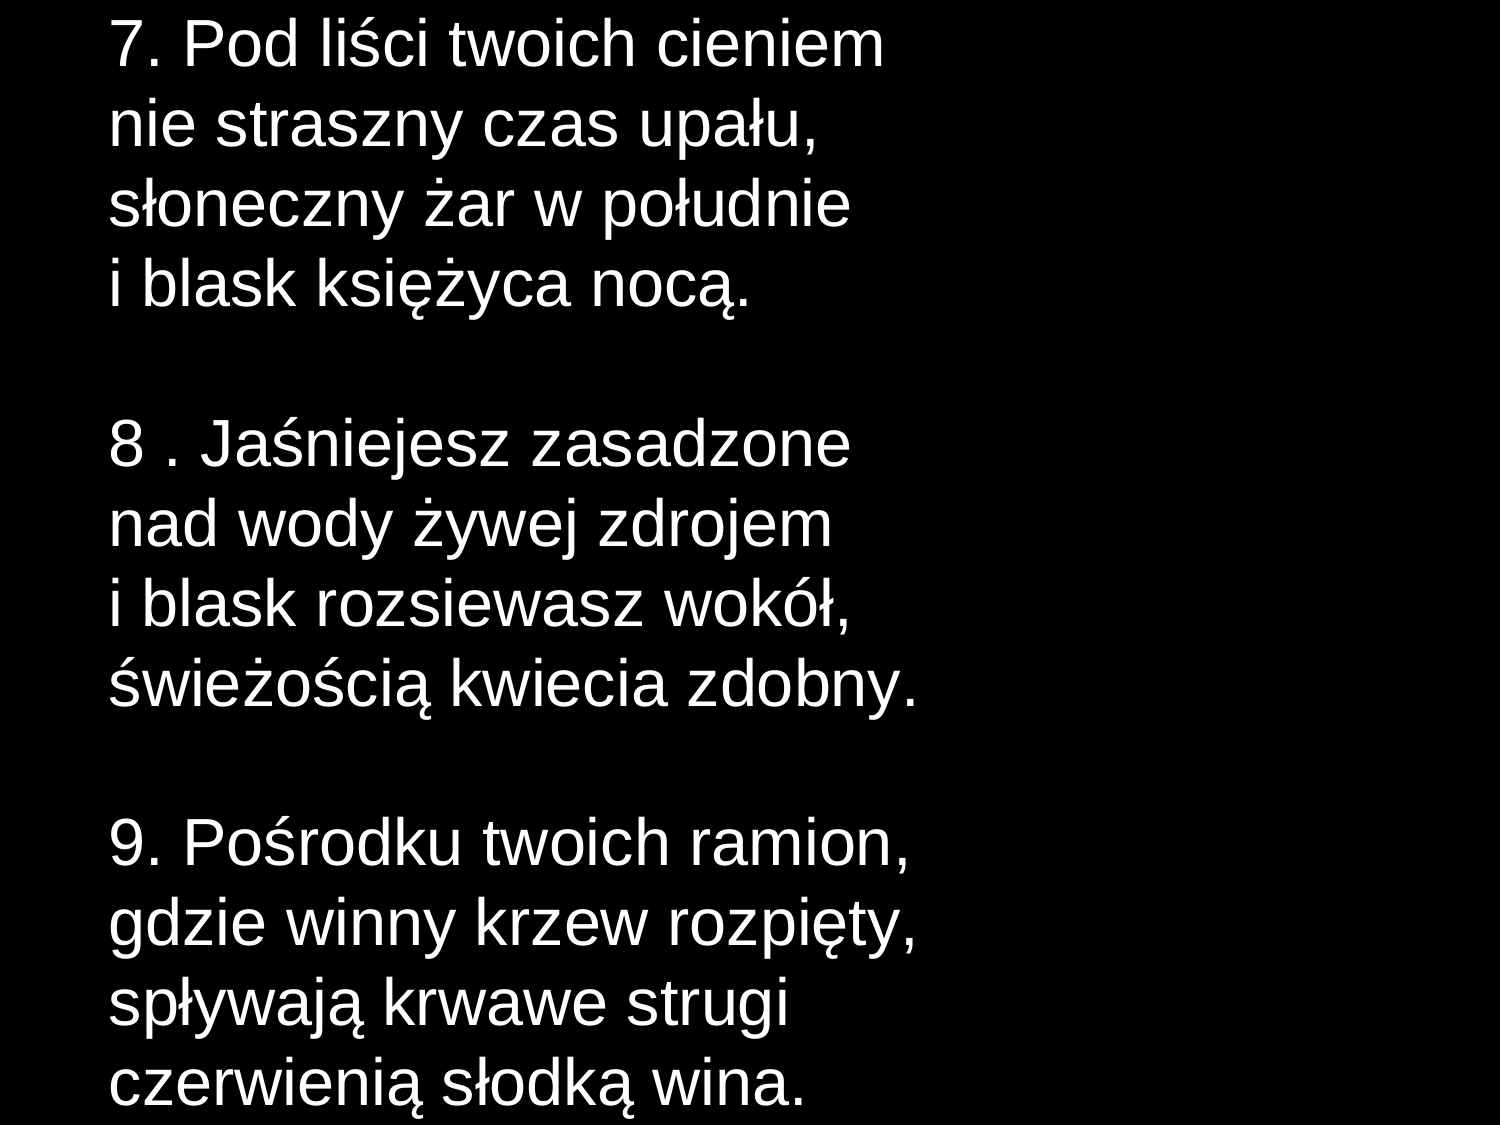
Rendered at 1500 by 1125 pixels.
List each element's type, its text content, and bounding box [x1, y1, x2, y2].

text_box 7. Pod liści twoich cieniem nie straszny czas upału, słoneczny żar w południe i blask księżyca nocą. 8 . Jaśniejesz zasadzone nad wody żywej zdrojem i blask rozsiewasz wokół, świeżością kwiecia zdobny. 9. Pośrodku twoich ramion, gdzie winny krzew rozpięty, spływają krwawe strugi czerwienią słodką wina. [93, 0, 1465, 1125]
